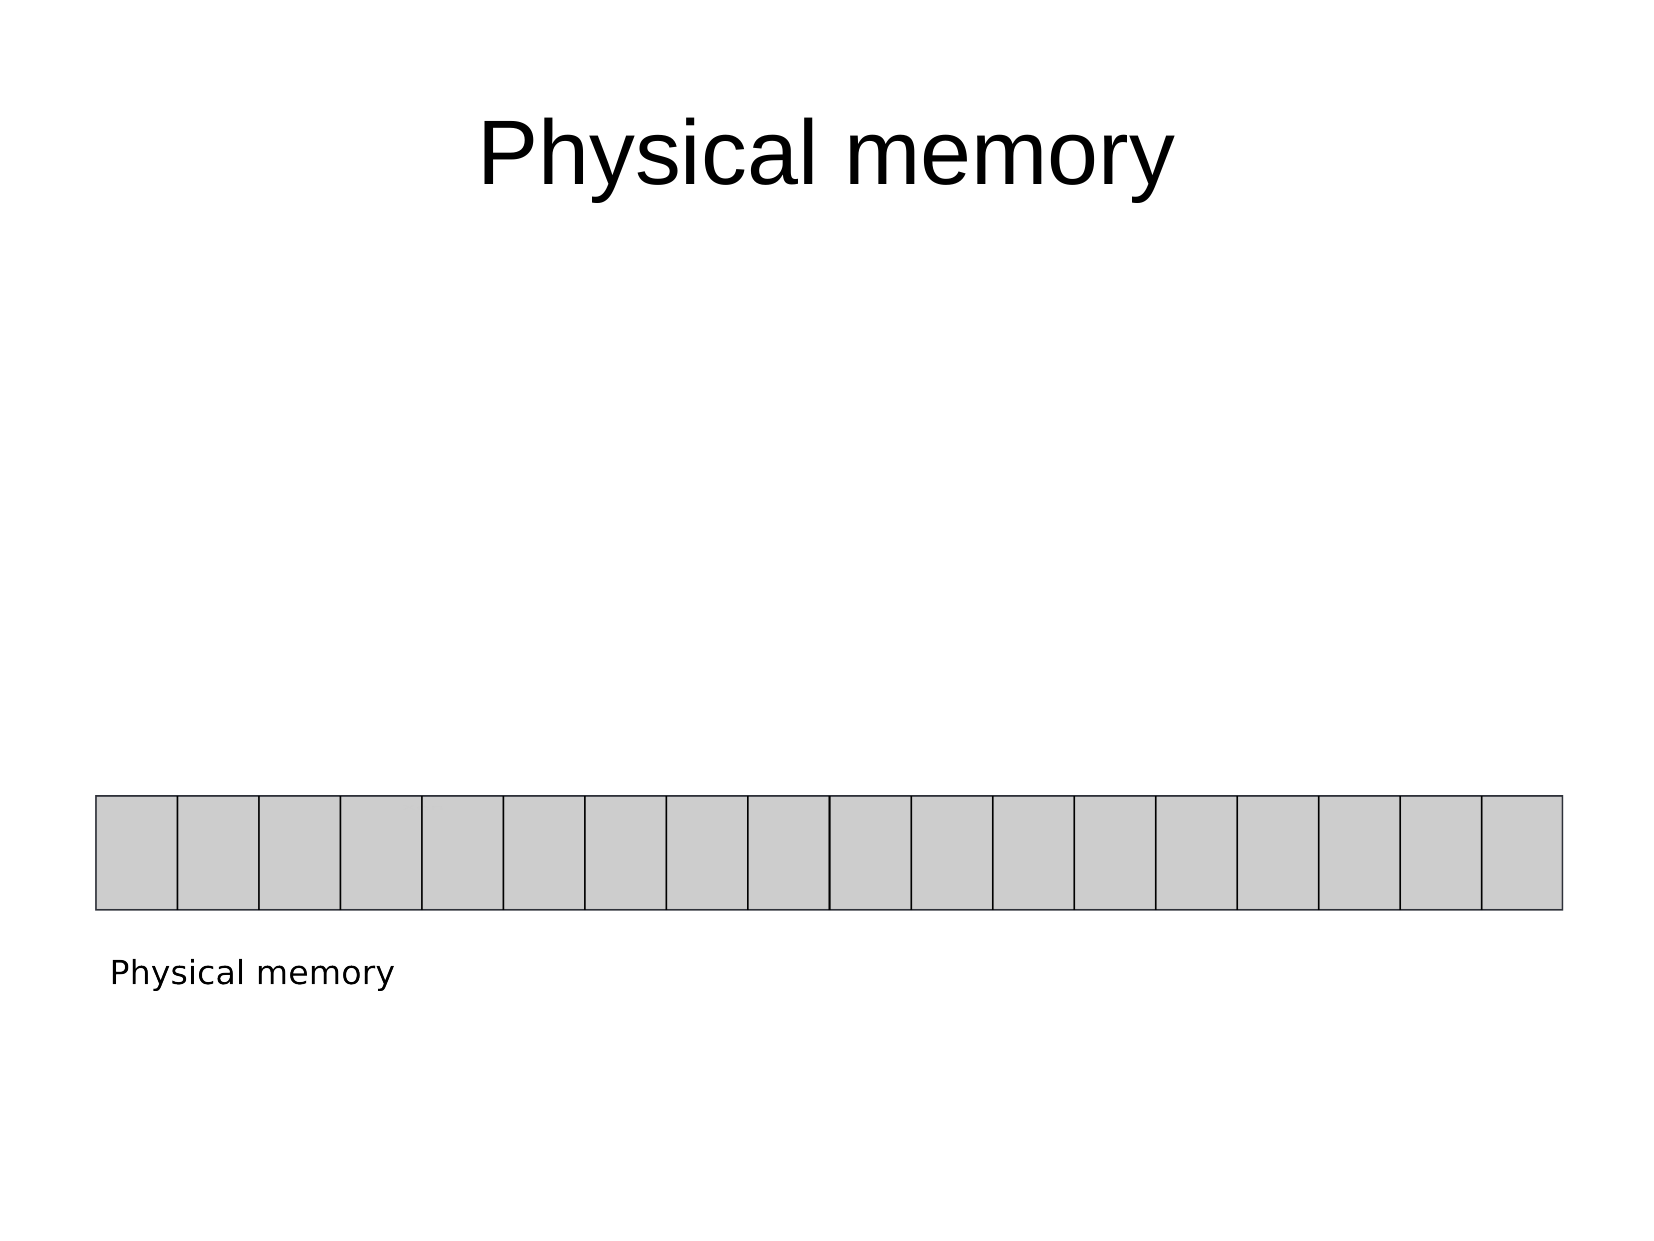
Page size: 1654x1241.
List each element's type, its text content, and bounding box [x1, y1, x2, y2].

picture [94, 795, 1564, 991]
title Physical memory [82, 49, 1571, 257]
